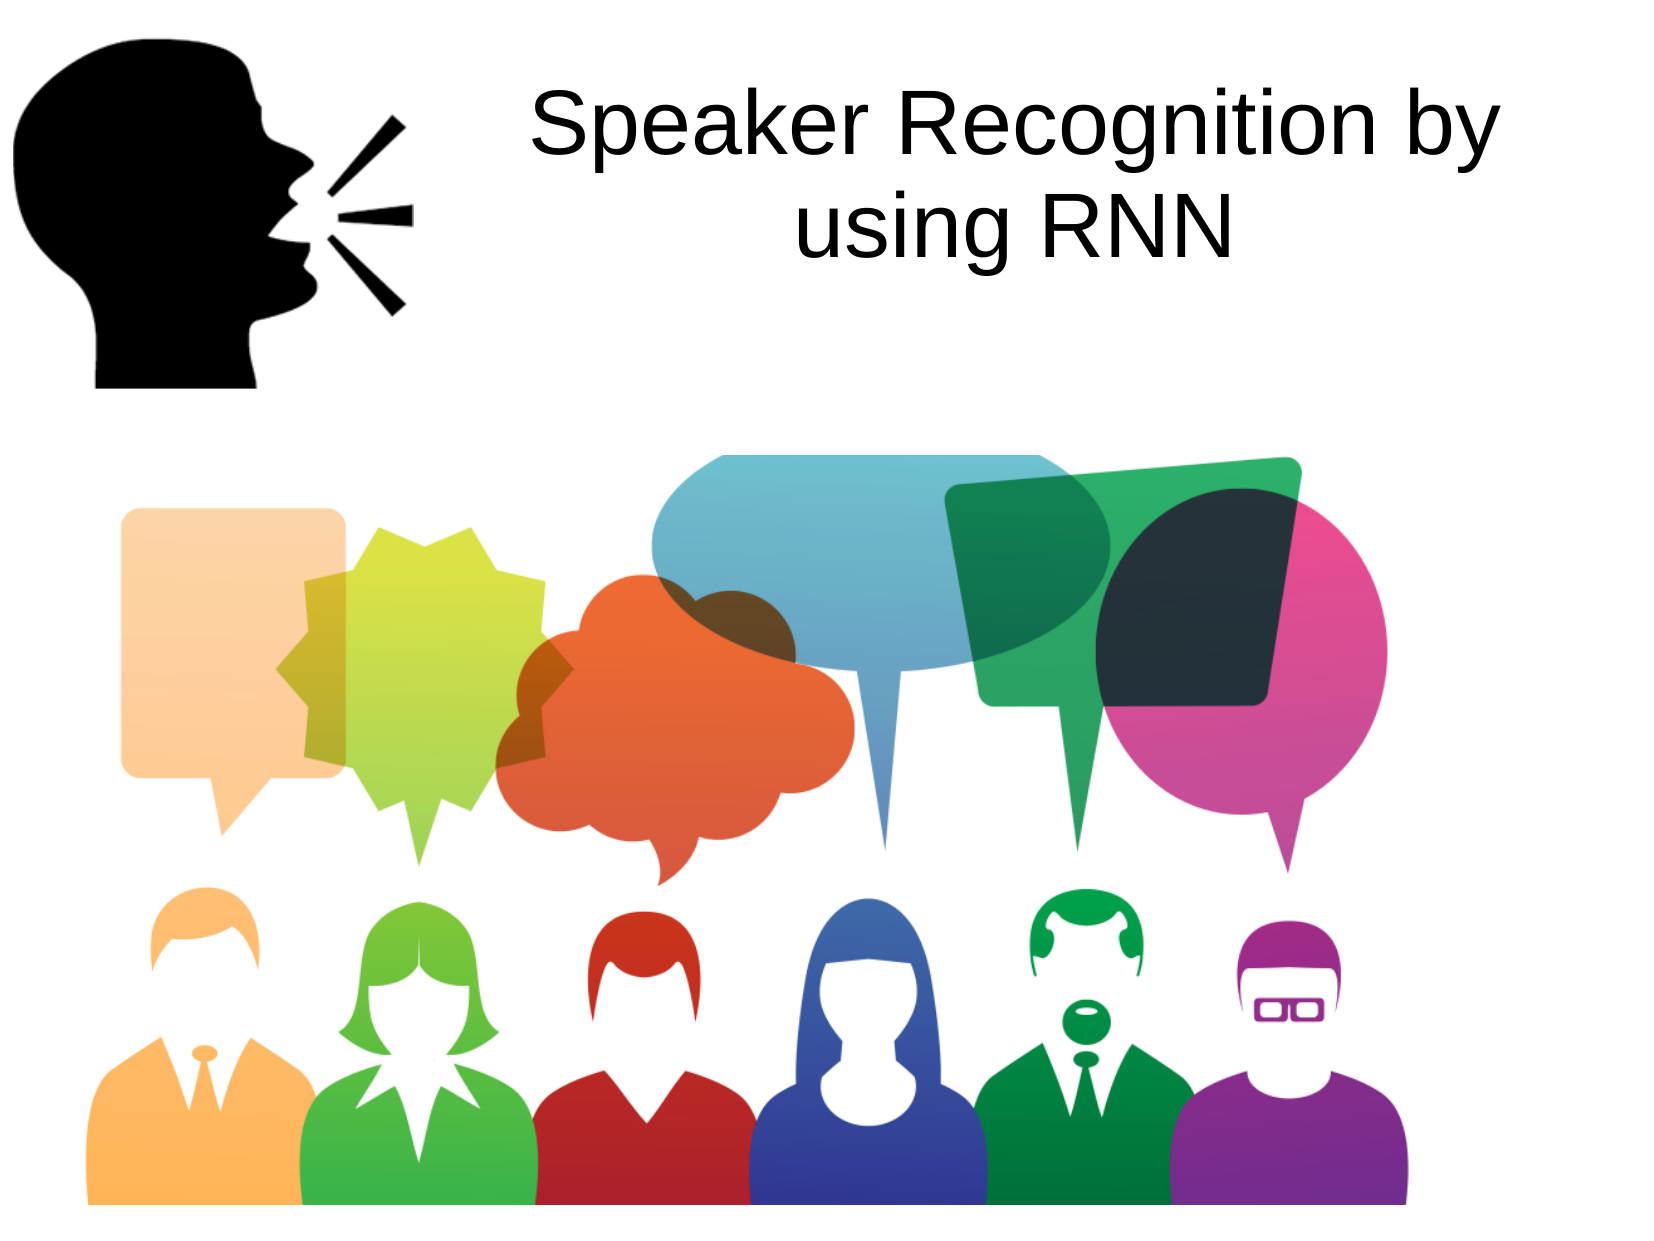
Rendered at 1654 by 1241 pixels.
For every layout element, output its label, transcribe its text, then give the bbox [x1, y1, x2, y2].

title Speaker Recognition by using RNN [472, 70, 1560, 278]
picture [0, 455, 1654, 1205]
picture [13, 13, 414, 414]
